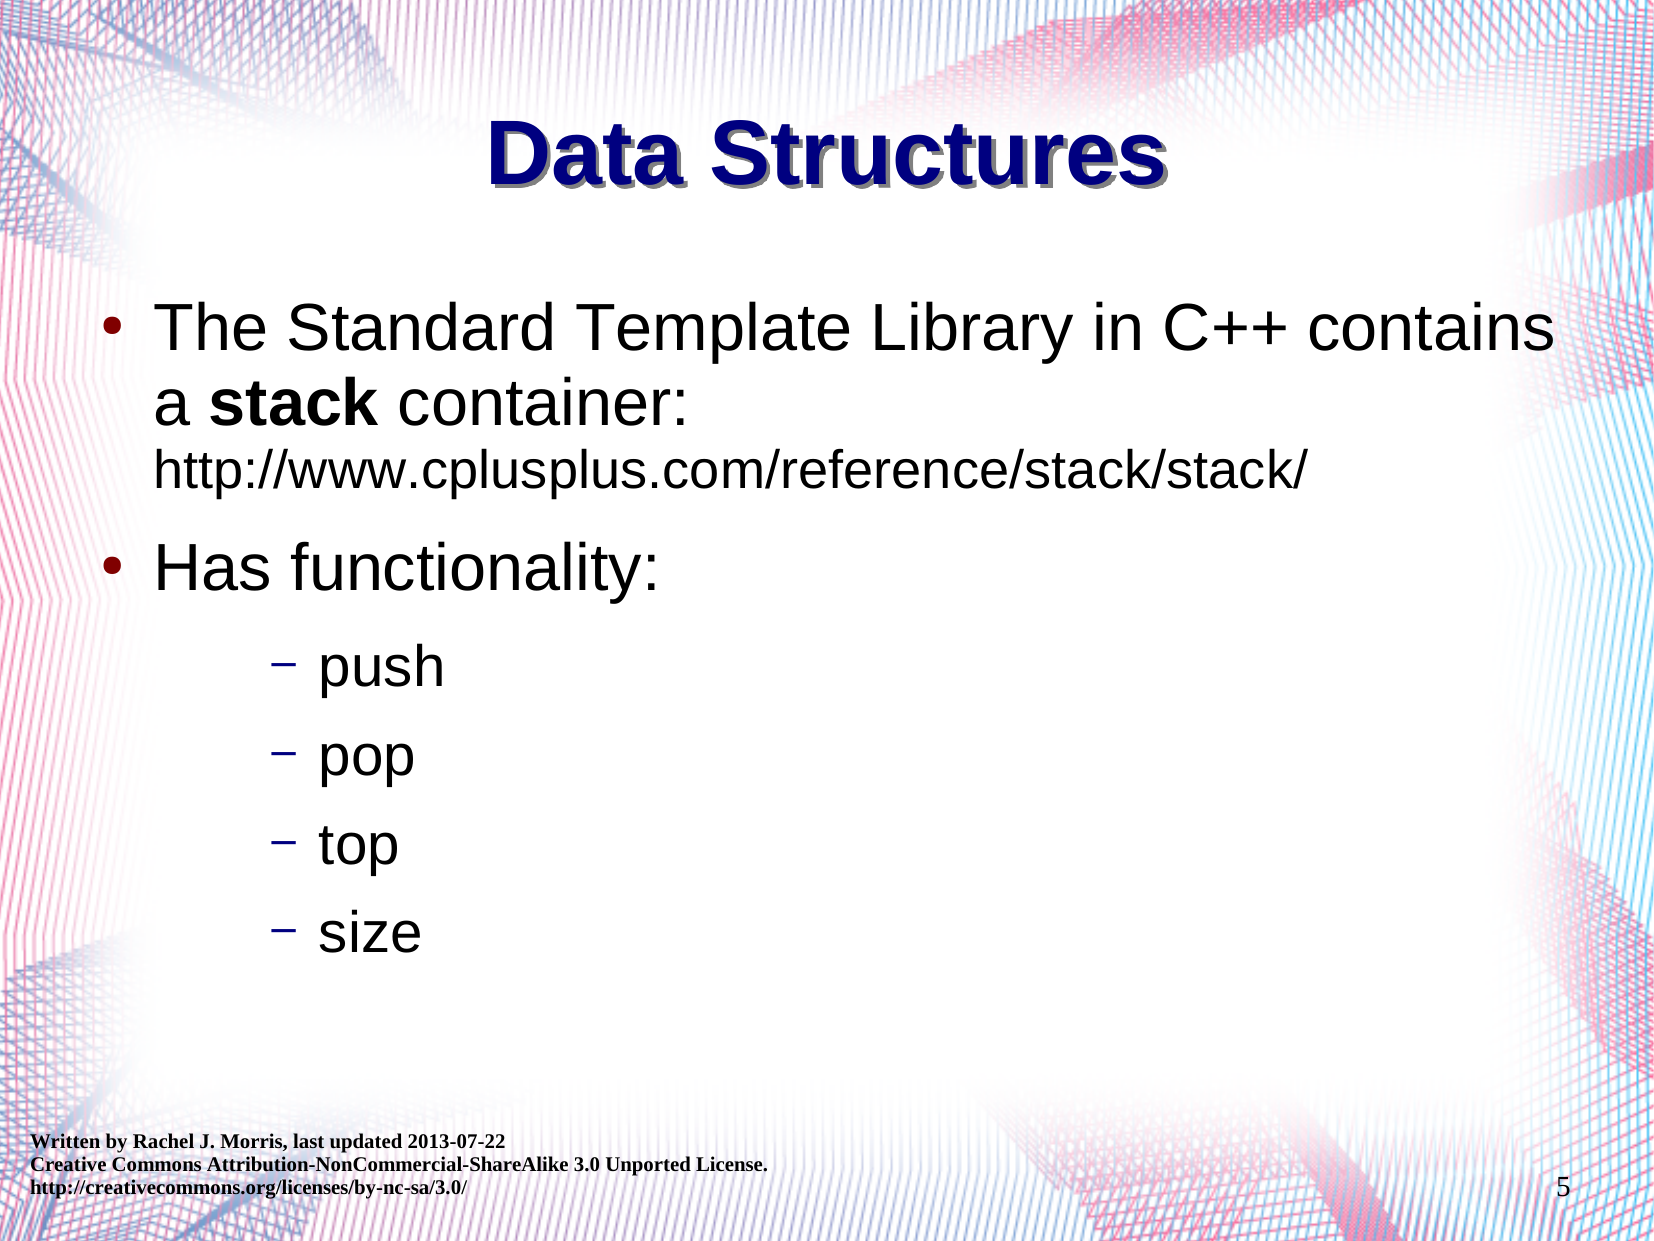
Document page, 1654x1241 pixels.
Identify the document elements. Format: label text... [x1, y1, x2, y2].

list The Standard Template Library in C++ contains a stack container: http://www.cplusplus.com/reference/stack/stack/ Has functionality: push pop top size [82, 290, 1571, 1054]
picture [0, 0, 1654, 1241]
title Data Structures [82, 49, 1571, 257]
